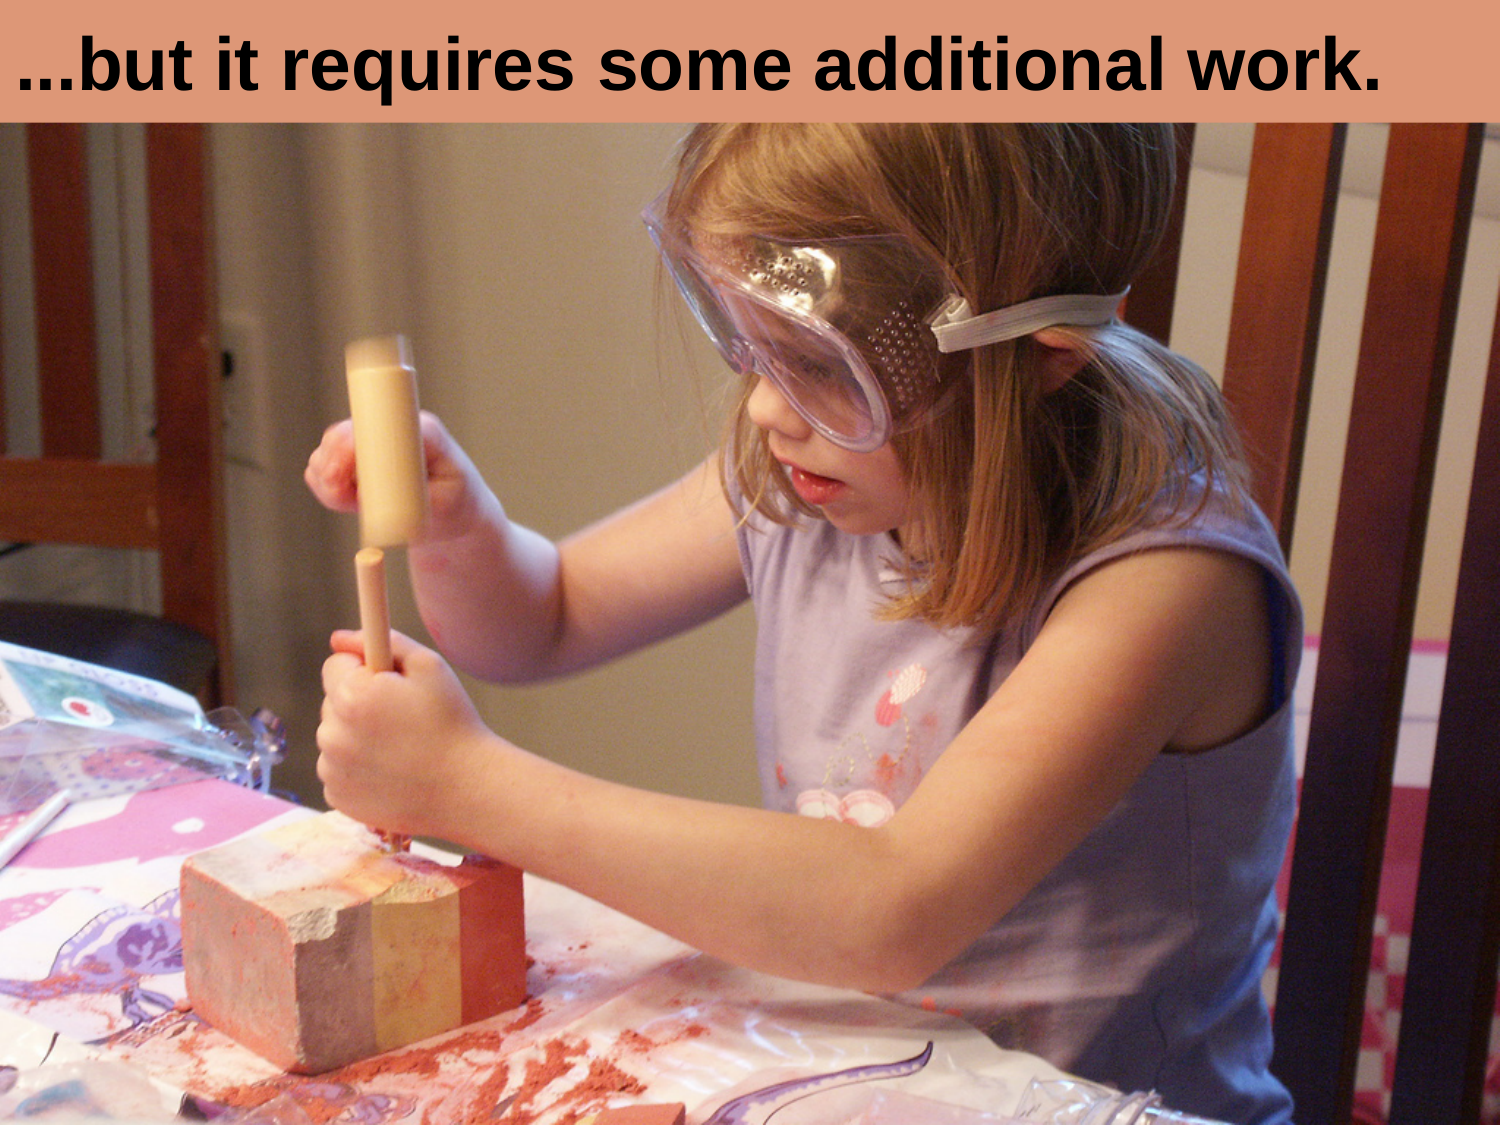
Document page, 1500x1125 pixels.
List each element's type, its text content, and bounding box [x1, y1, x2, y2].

text_box ...but it requires some additional work. [0, 0, 1500, 123]
picture [0, 123, 1500, 1125]
